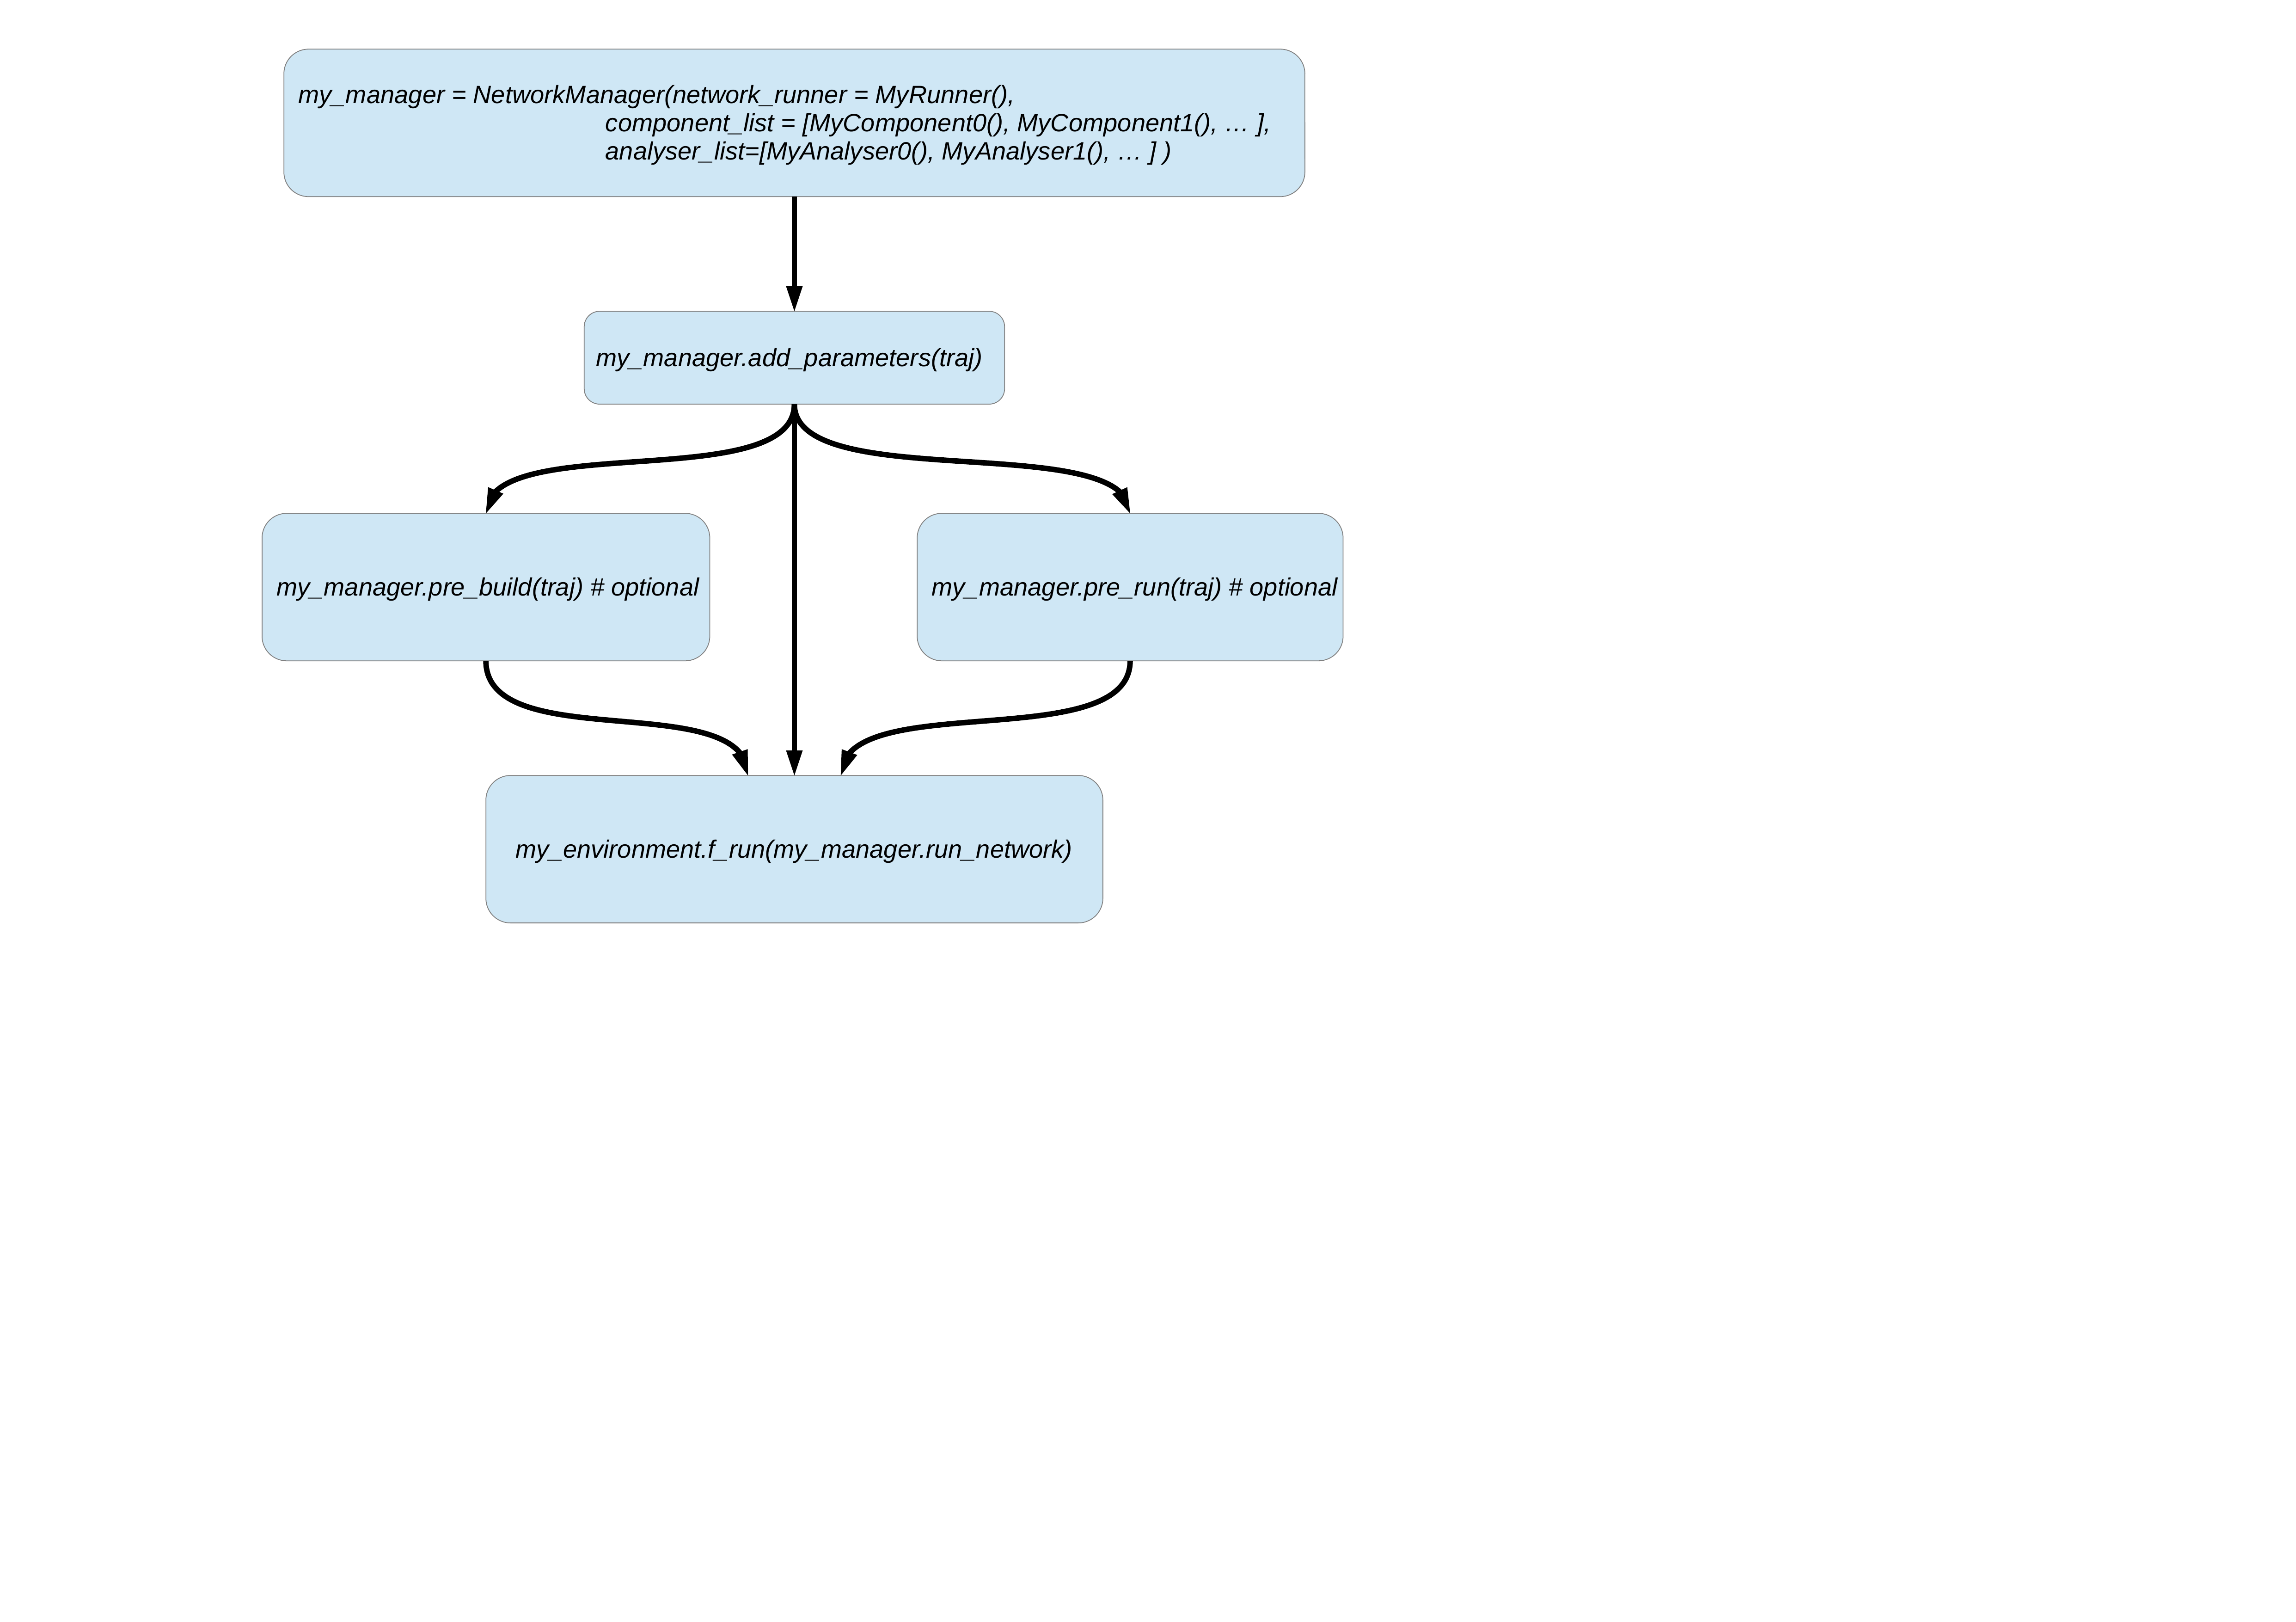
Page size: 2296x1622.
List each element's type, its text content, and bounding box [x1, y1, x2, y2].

text_box my_manager = NetworkManager(network_runner = MyRunner(), component_list = [MyComponent0(), MyComponent1(), … ], analyser_list=[MyAnalyser0(), MyAnalyser1(), … ] ) [284, 49, 1305, 197]
text_box my_environment.f_run(my_manager.run_network) [486, 775, 1103, 923]
text_box my_manager.add_parameters(traj) [584, 311, 1005, 405]
text_box my_manager.pre_run(traj) # optional [917, 513, 1343, 661]
text_box my_manager.pre_build(traj) # optional [262, 513, 710, 661]
